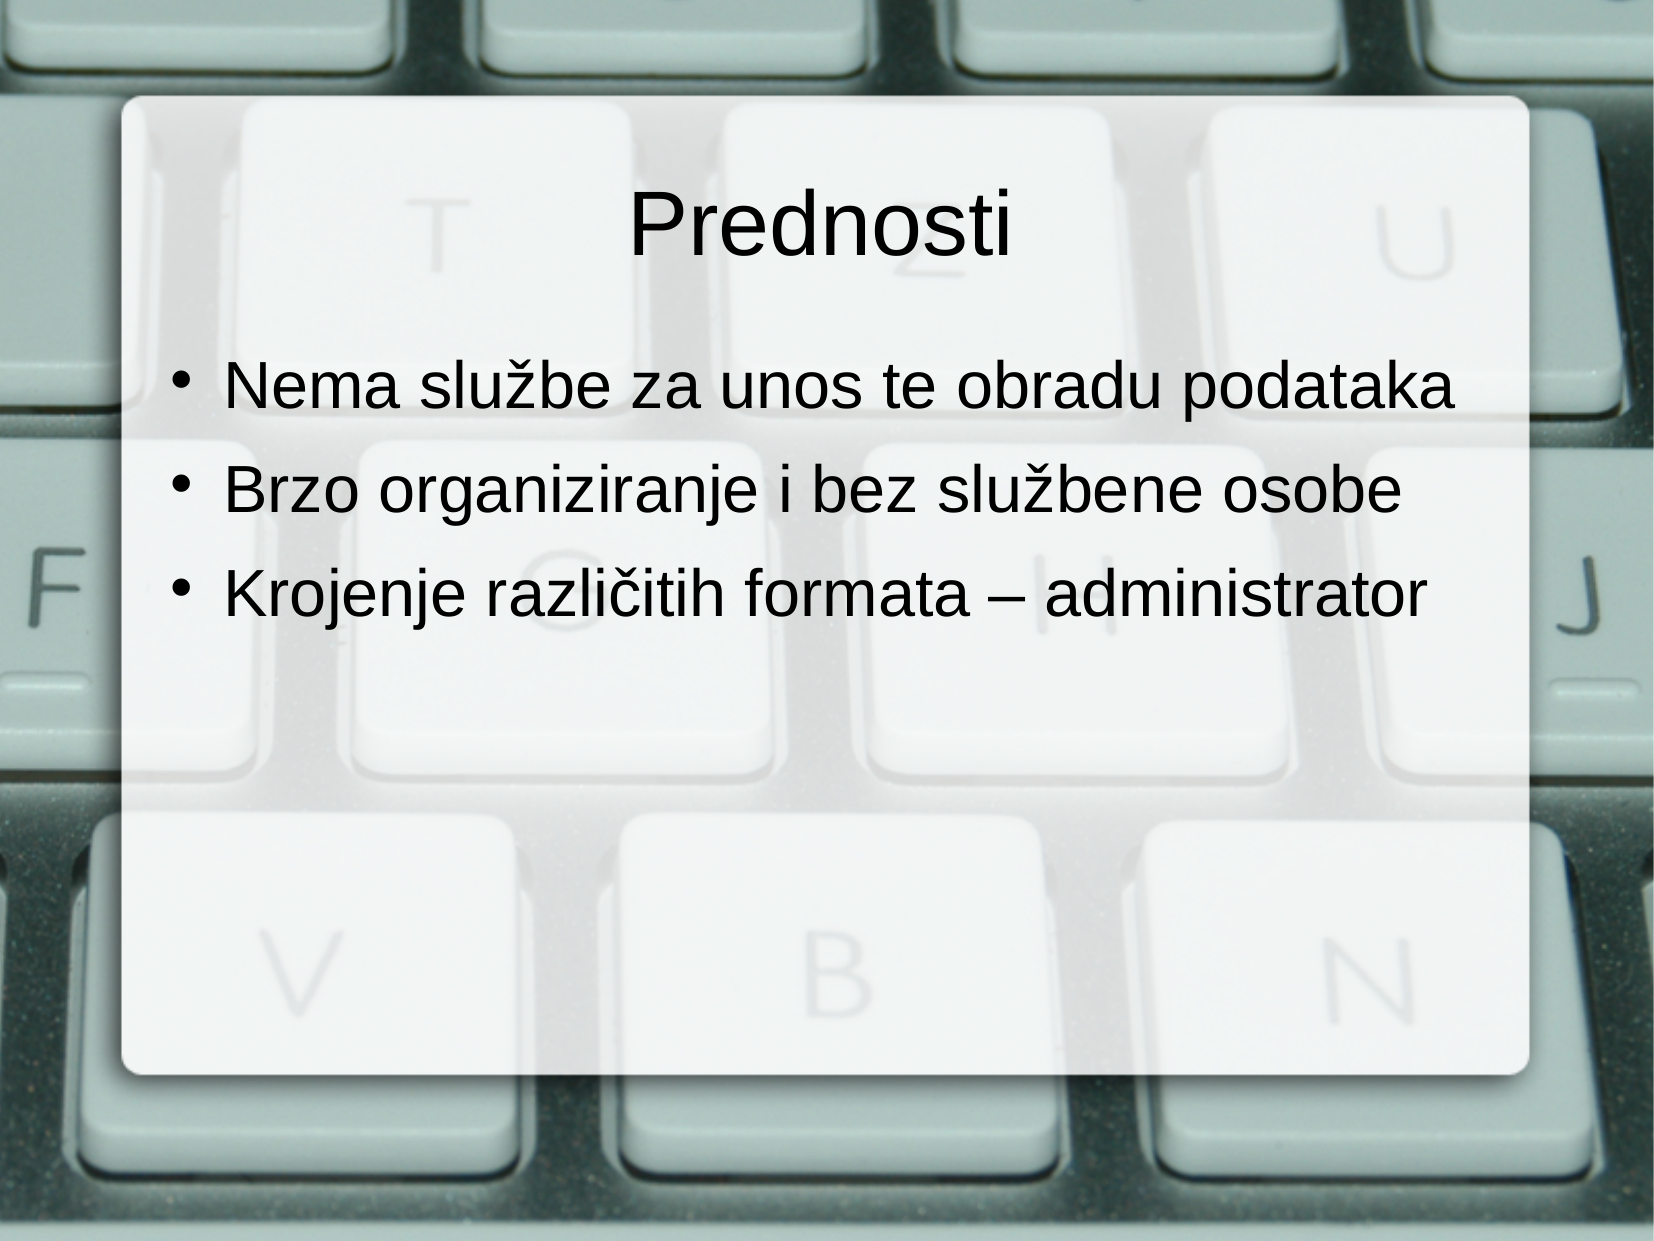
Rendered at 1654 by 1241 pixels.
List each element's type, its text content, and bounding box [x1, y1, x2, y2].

title Prednosti [135, 117, 1506, 325]
list Nema službe za unos te obradu podataka Brzo organiziranje i bez službene osobe Krojenje različitih formata – administrator [152, 344, 1534, 1127]
picture [0, 0, 1654, 1241]
